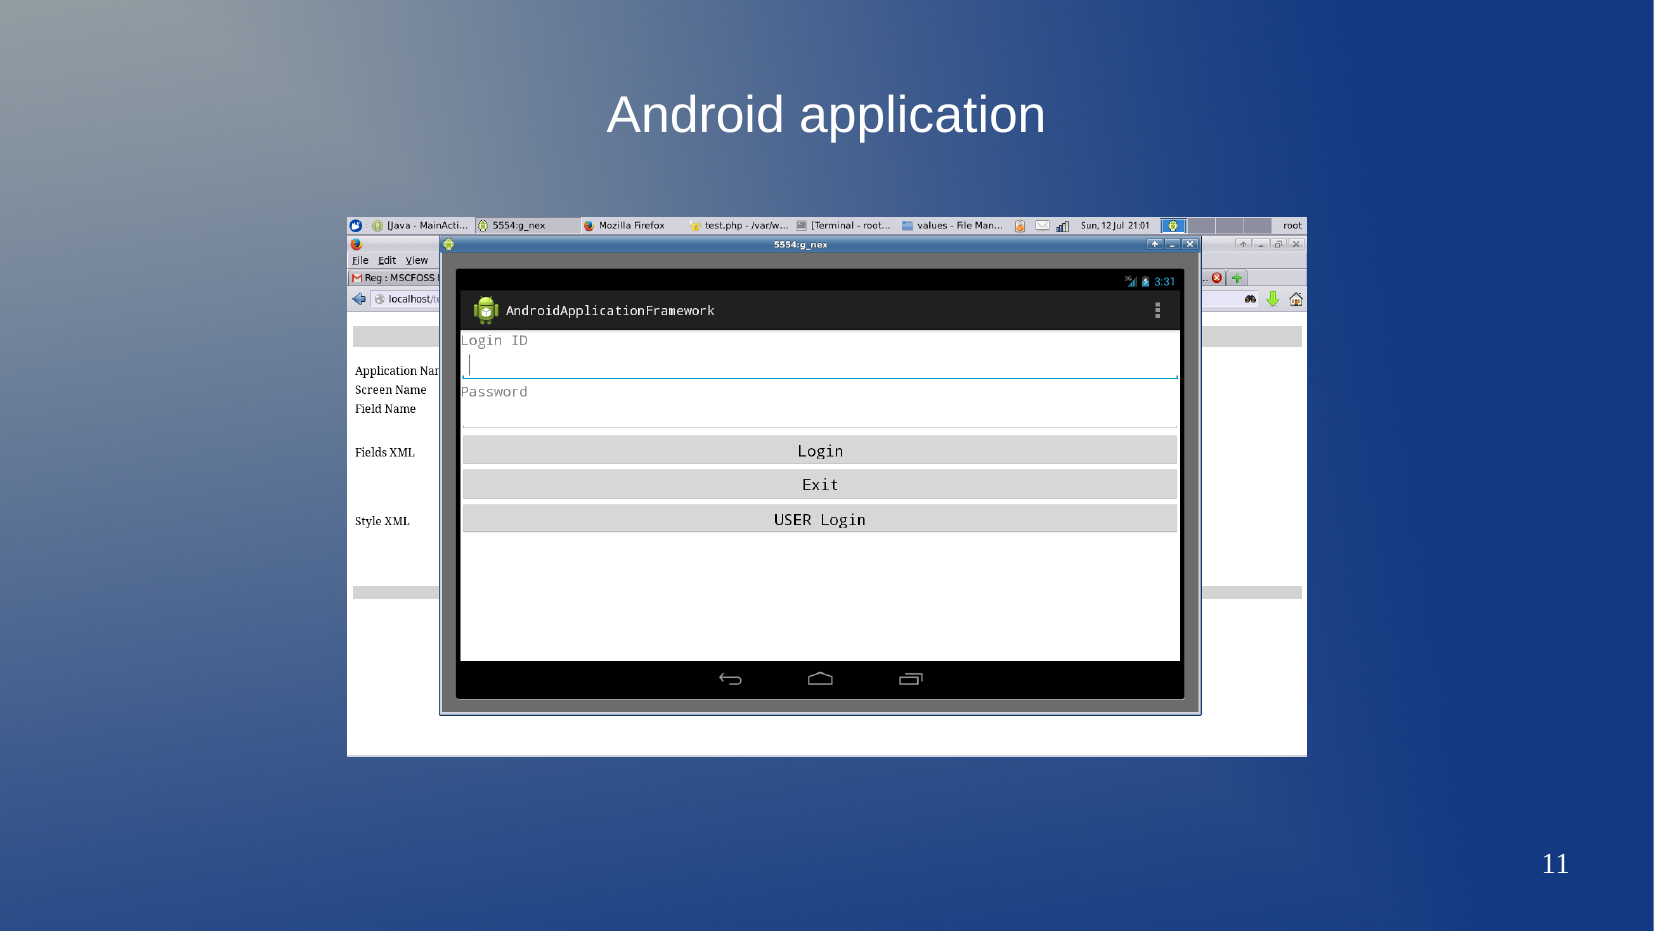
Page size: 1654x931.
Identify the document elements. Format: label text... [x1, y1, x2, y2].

title Android application [82, 37, 1571, 193]
picture [0, 0, 1654, 931]
